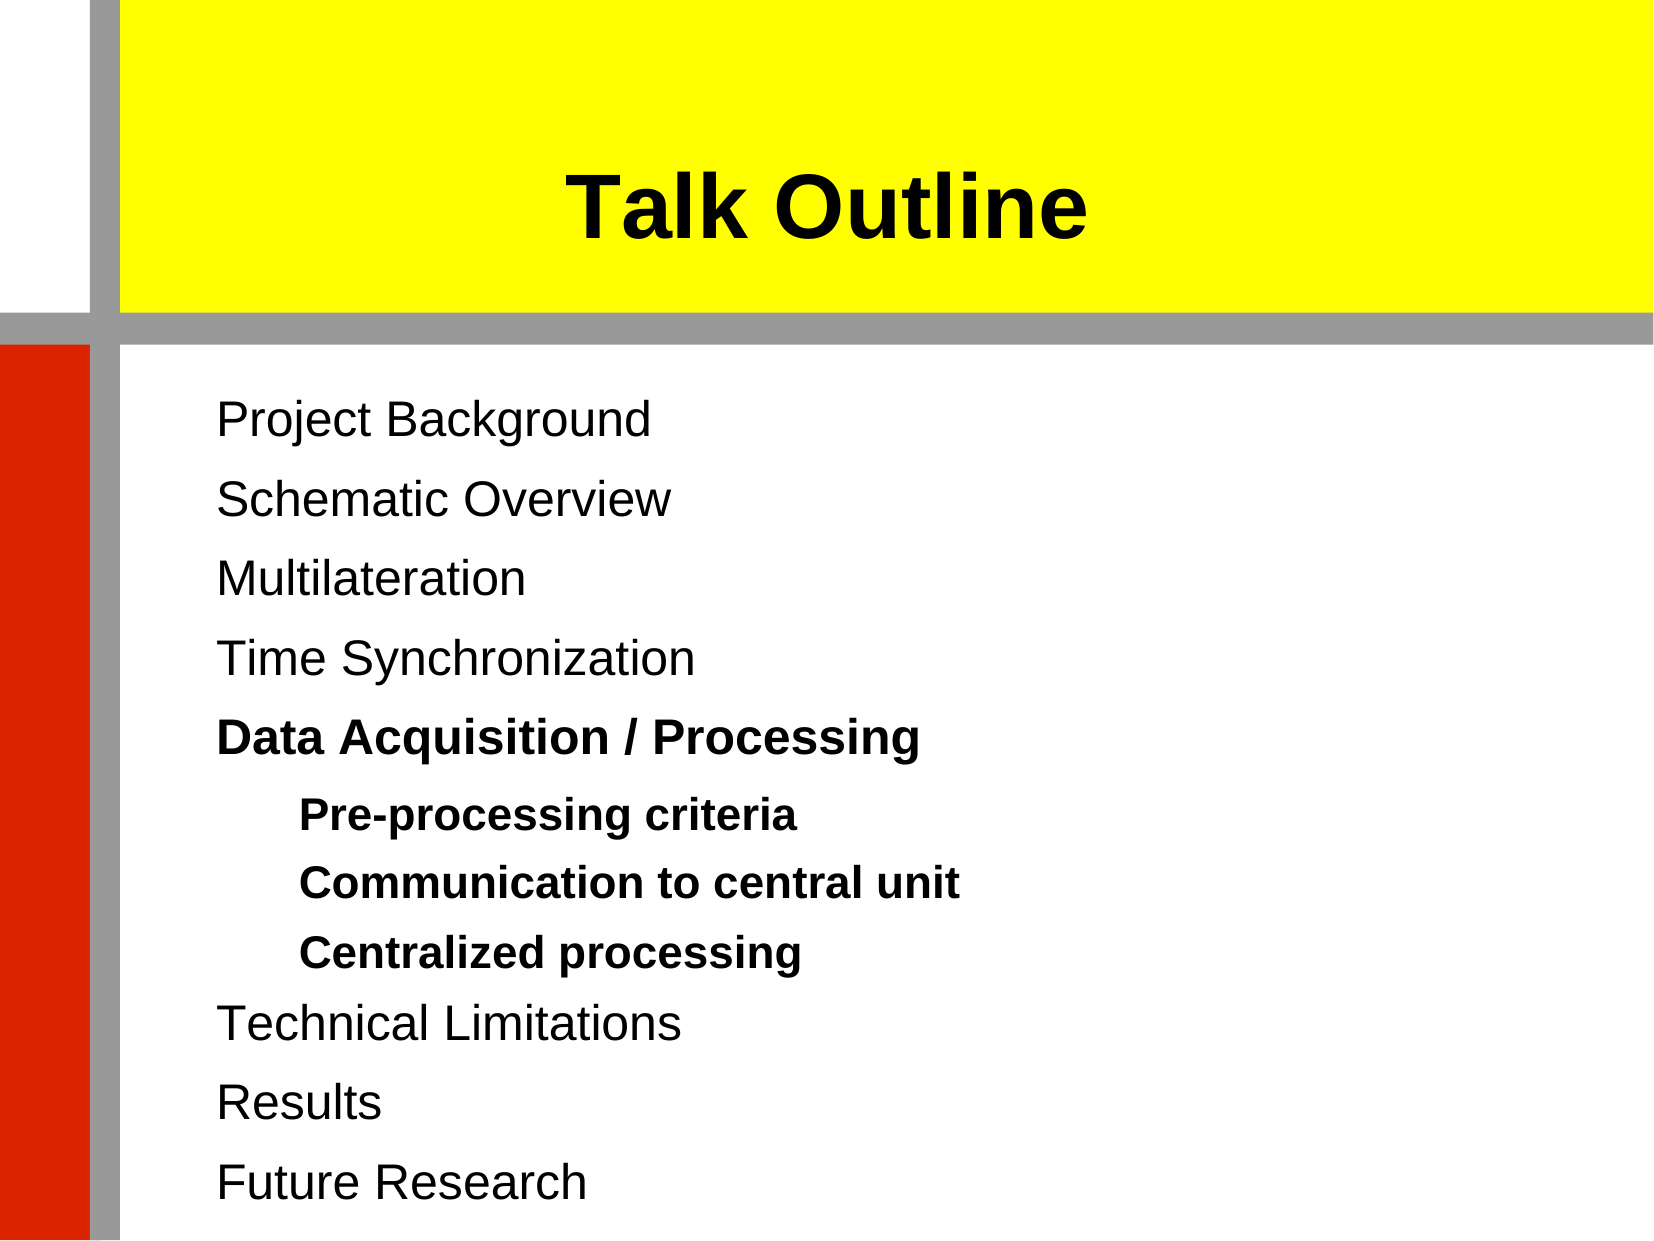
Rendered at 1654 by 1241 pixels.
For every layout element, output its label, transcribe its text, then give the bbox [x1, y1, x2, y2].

title Talk Outline [121, 102, 1534, 311]
list Project Background Schematic Overview Multilateration Time Synchronization Data Acquisition / Processing Pre-processing criteria Communication to central unit Centralized processing Technical Limitations Results Future Research [121, 391, 1534, 1211]
